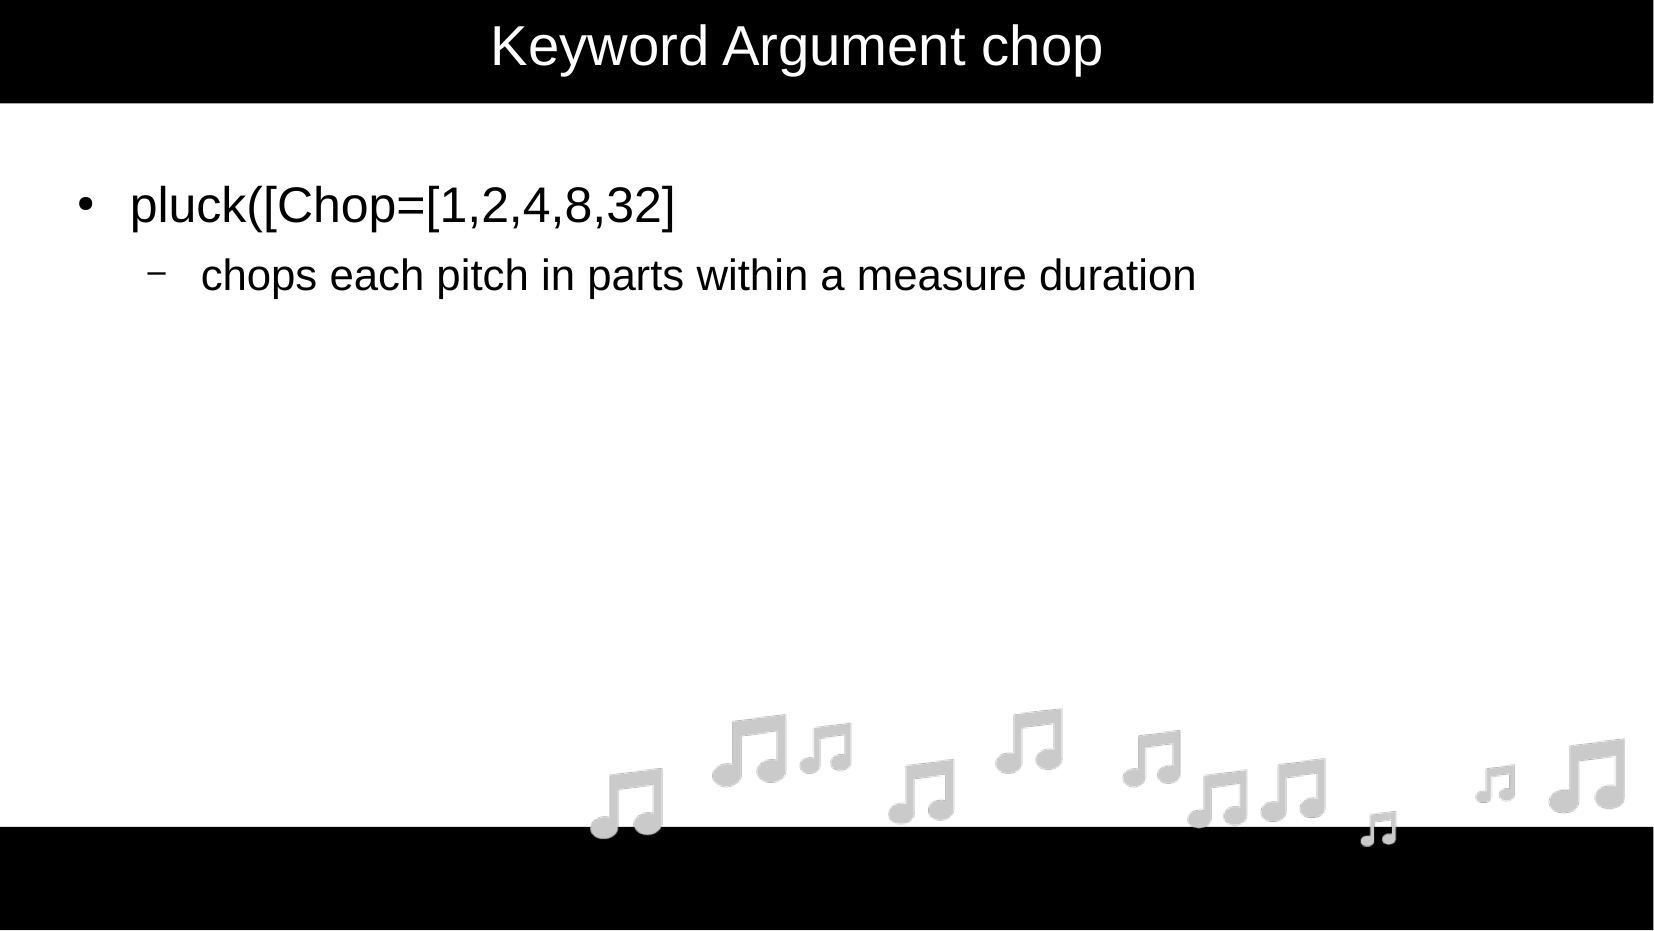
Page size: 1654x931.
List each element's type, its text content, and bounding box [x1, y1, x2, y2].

title Keyword Argument chop [29, 0, 1565, 92]
list pluck([Chop=[1,2,4,8,32] chops each pitch in parts within a measure duration [59, 177, 1595, 768]
